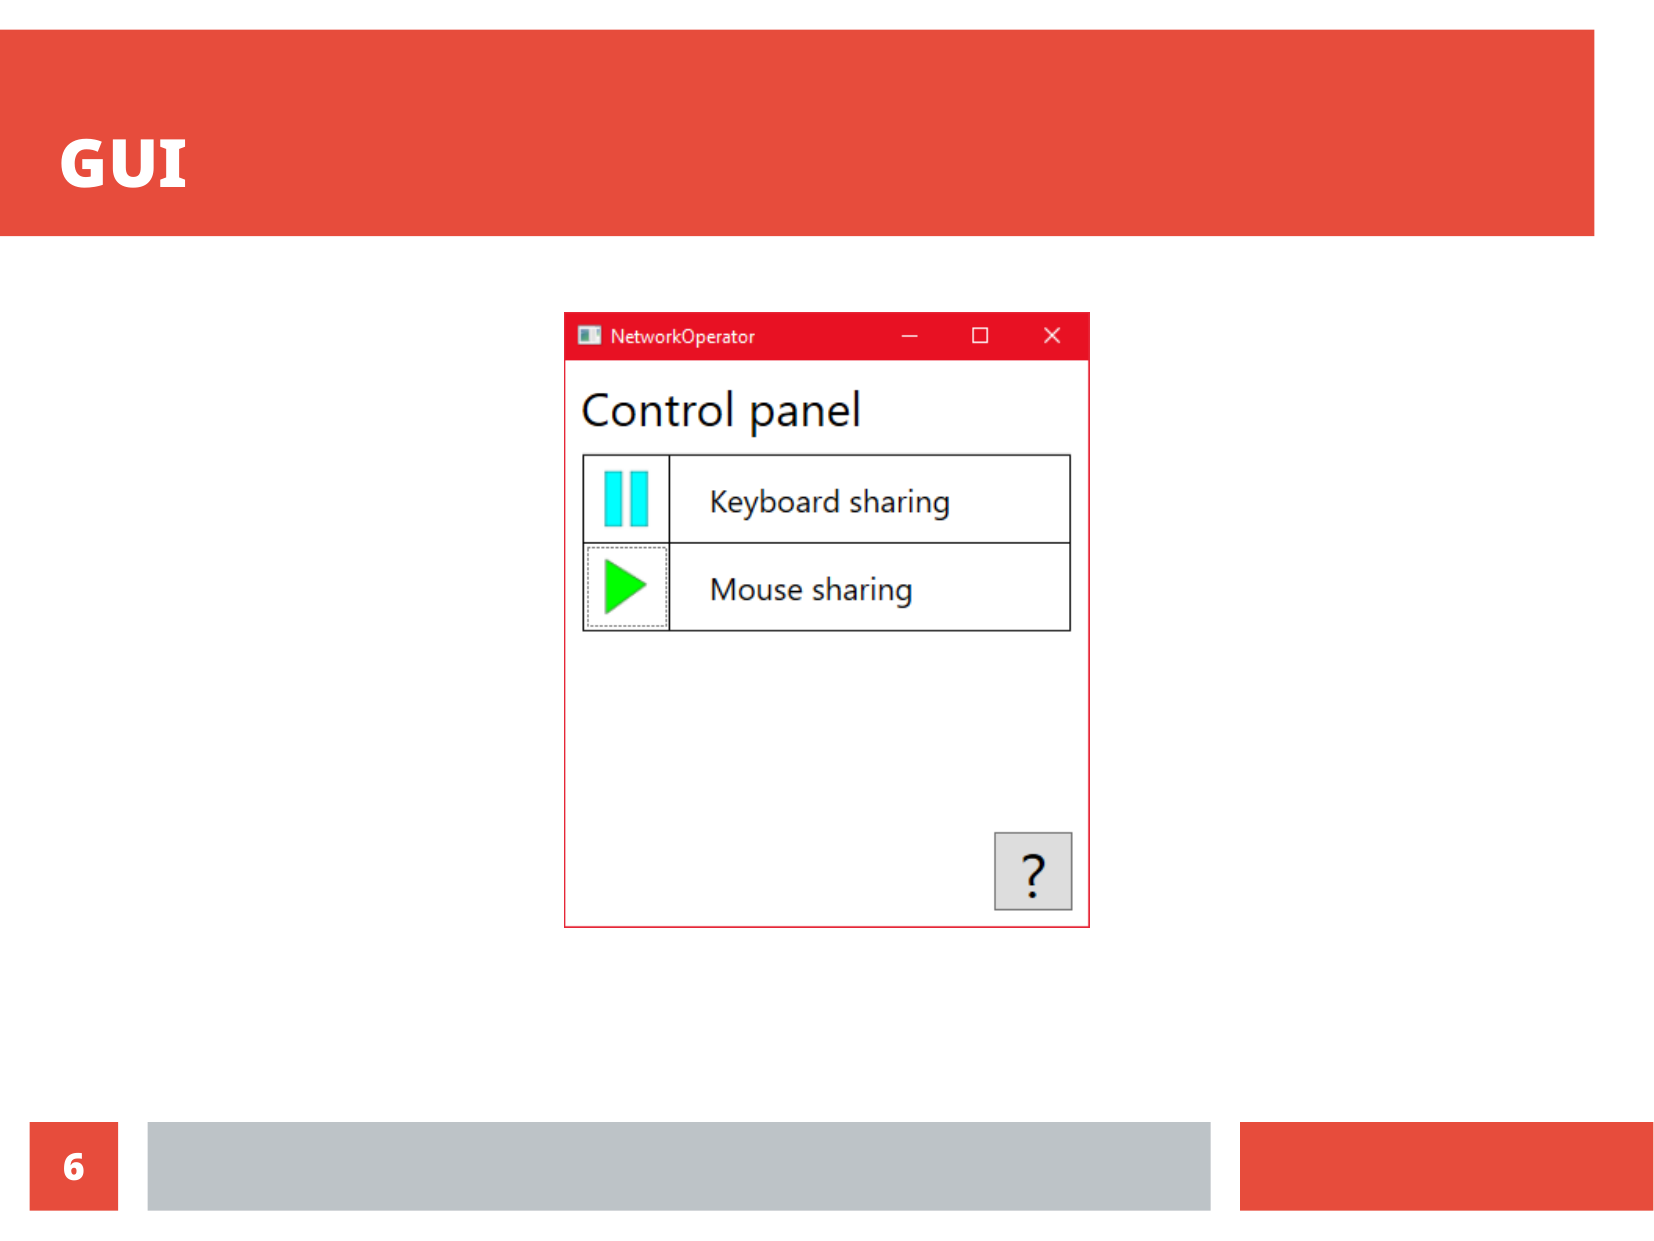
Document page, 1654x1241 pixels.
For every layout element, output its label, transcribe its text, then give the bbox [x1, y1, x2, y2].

title GUI [59, 59, 1595, 207]
picture [564, 312, 1090, 928]
